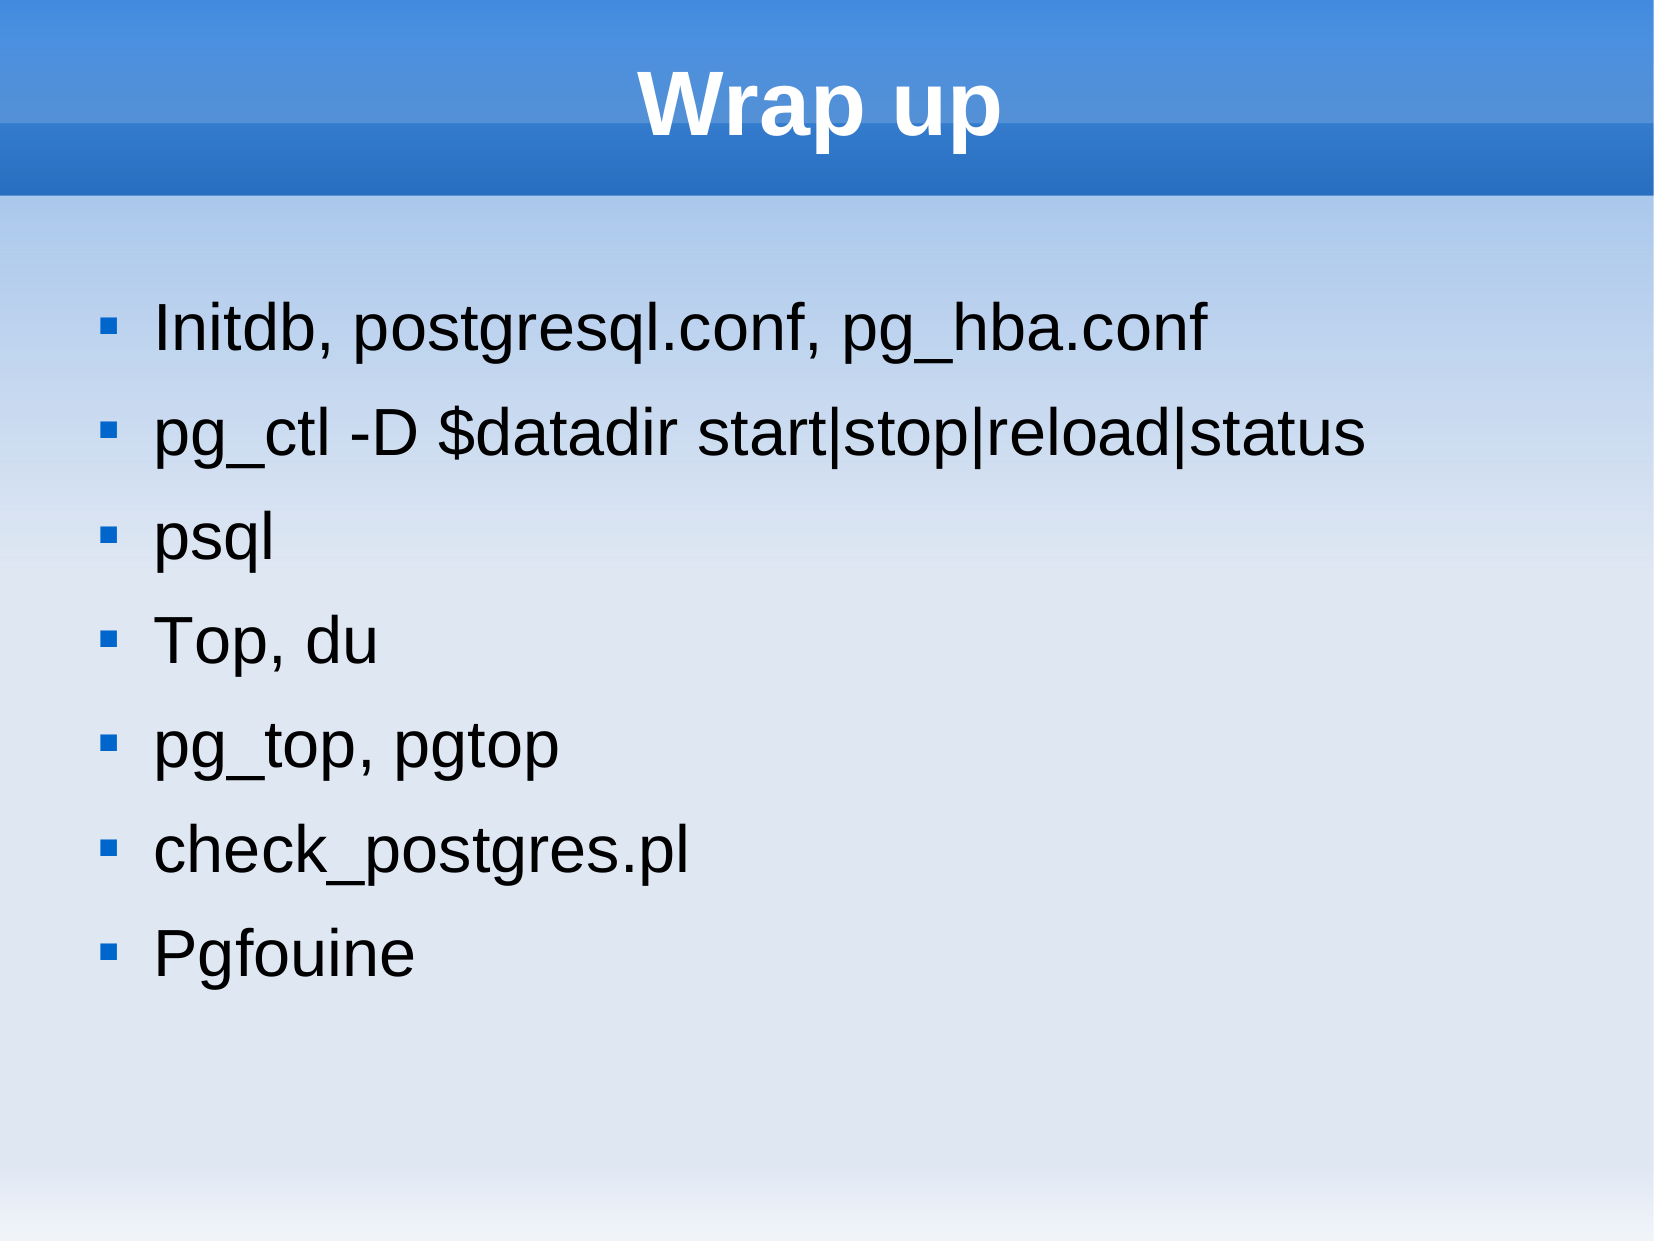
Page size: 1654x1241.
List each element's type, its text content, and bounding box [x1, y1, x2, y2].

list Initdb, postgresql.conf, pg_hba.conf pg_ctl -D $datadir start|stop|reload|status psql Top, du pg_top, pgtop check_postgres.pl Pgfouine [82, 290, 1571, 1094]
title Wrap up [76, 0, 1565, 208]
picture [0, 0, 1654, 1241]
